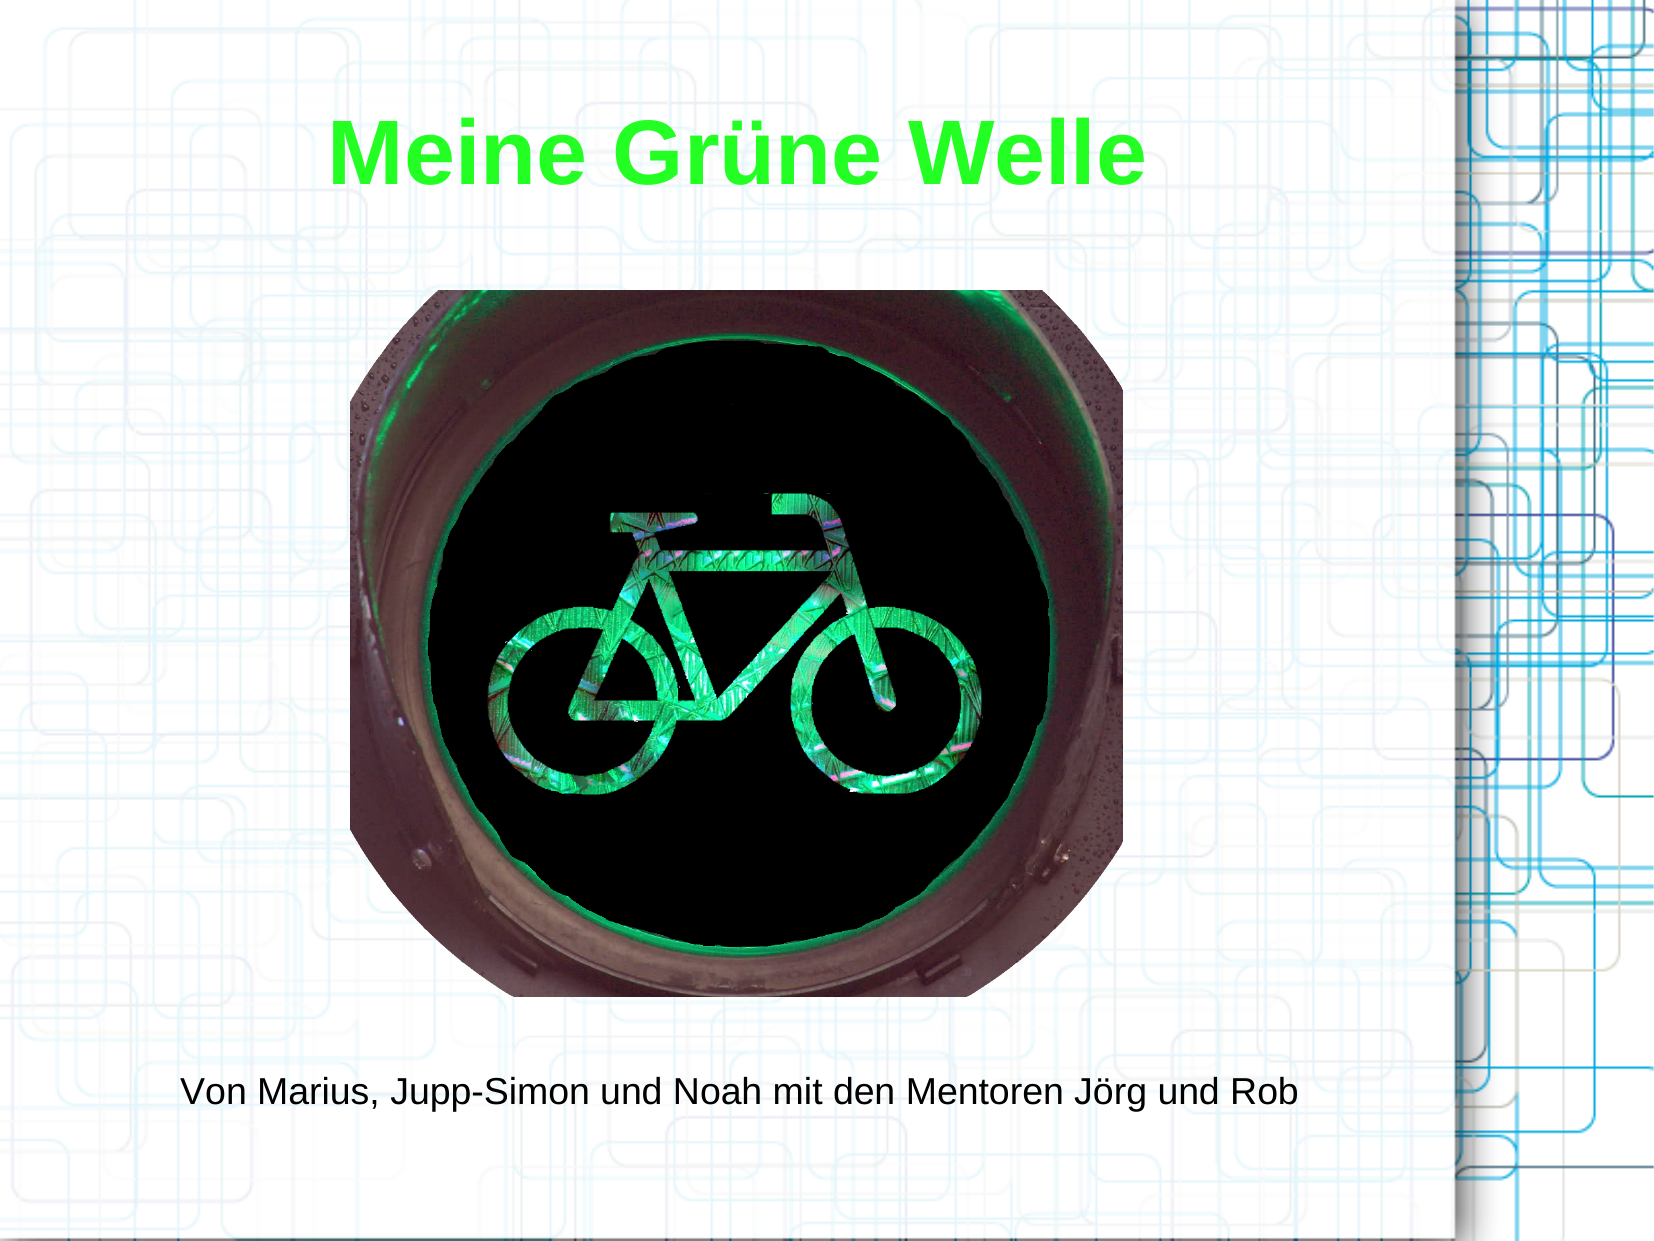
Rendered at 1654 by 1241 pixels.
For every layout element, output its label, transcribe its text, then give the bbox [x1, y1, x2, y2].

title Meine Grüne Welle [59, 49, 1418, 257]
text_box Von Marius, Jupp-Simon und Noah mit den Mentoren Jörg und Rob [165, 1062, 1314, 1120]
picture [0, 0, 1654, 1241]
